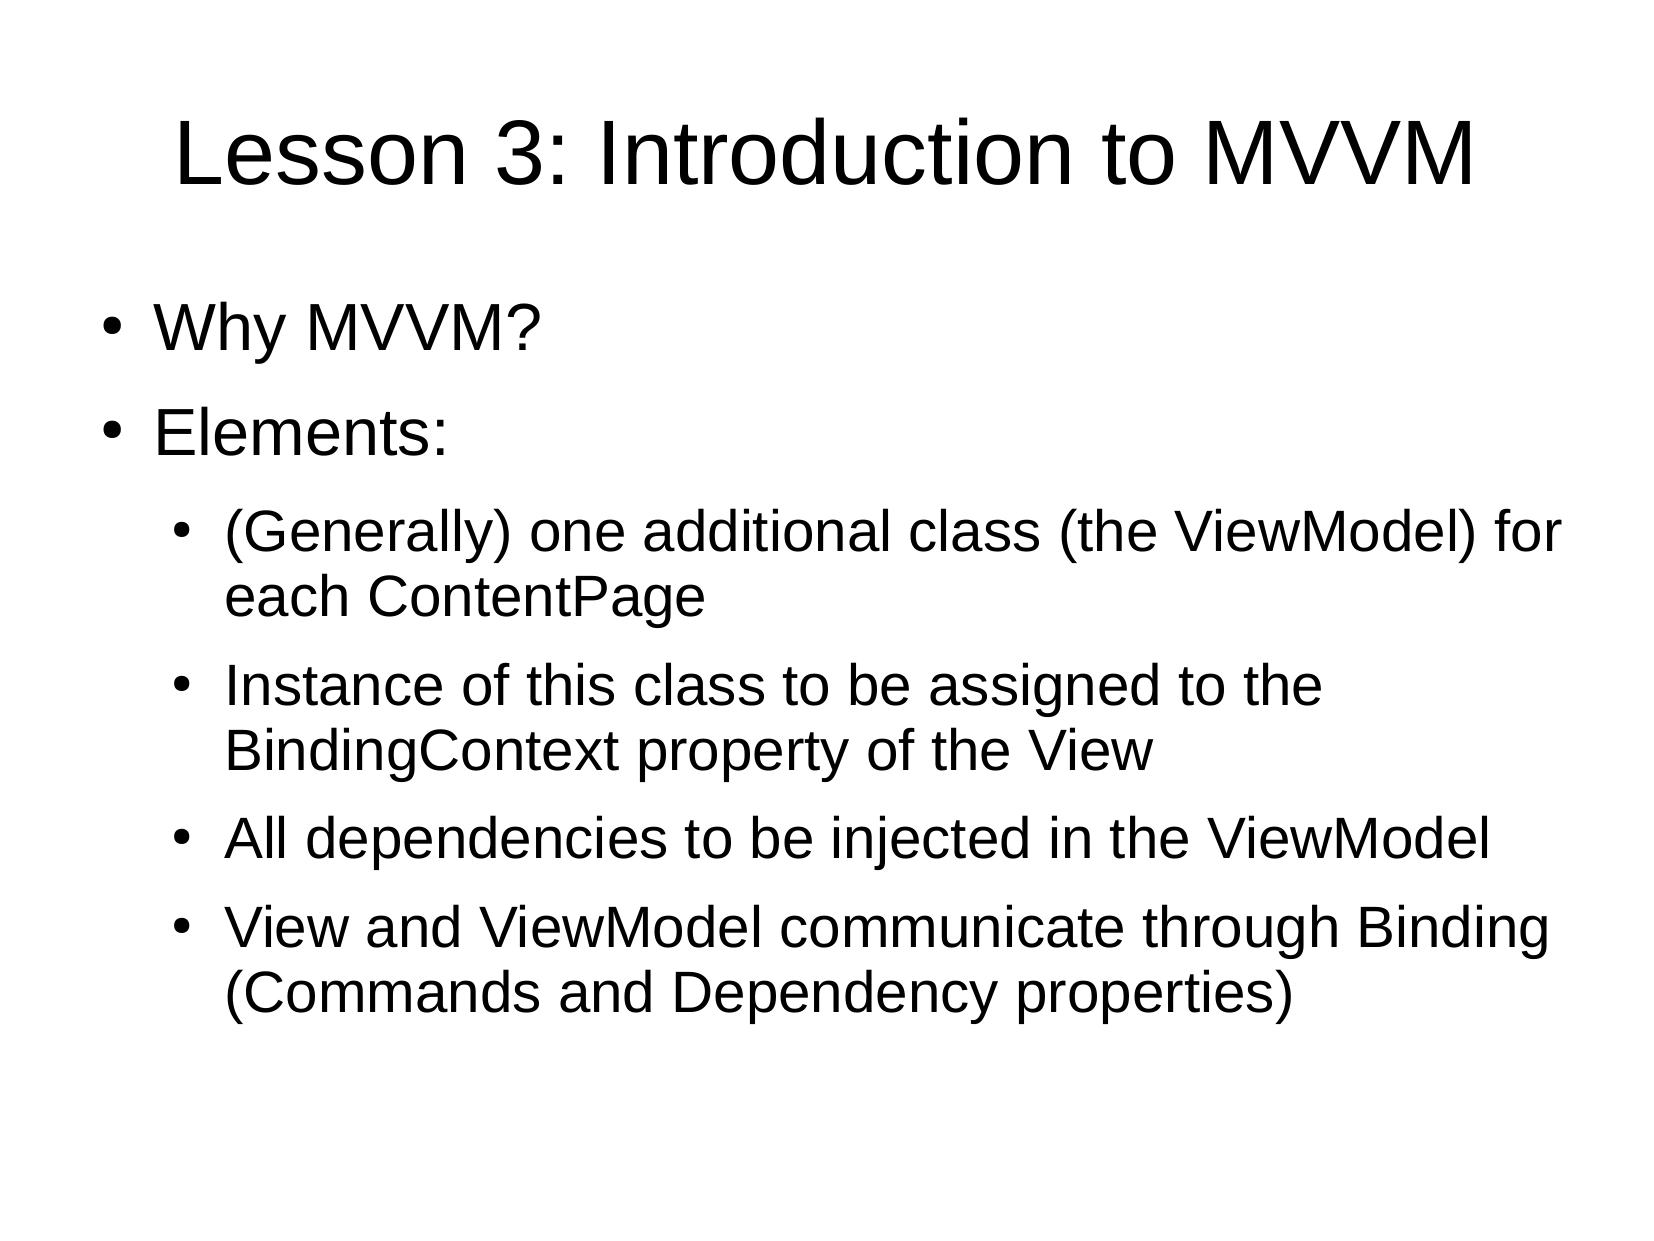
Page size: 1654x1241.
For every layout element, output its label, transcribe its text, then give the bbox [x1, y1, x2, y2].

title Lesson 3: Introduction to MVVM [82, 49, 1571, 257]
list Why MVVM? Elements: (Generally) one additional class (the ViewModel) for each ContentPage Instance of this class to be assigned to the BindingContext property of the View All dependencies to be injected in the ViewModel View and ViewModel communicate through Binding (Commands and Dependency properties) [82, 290, 1571, 1025]
